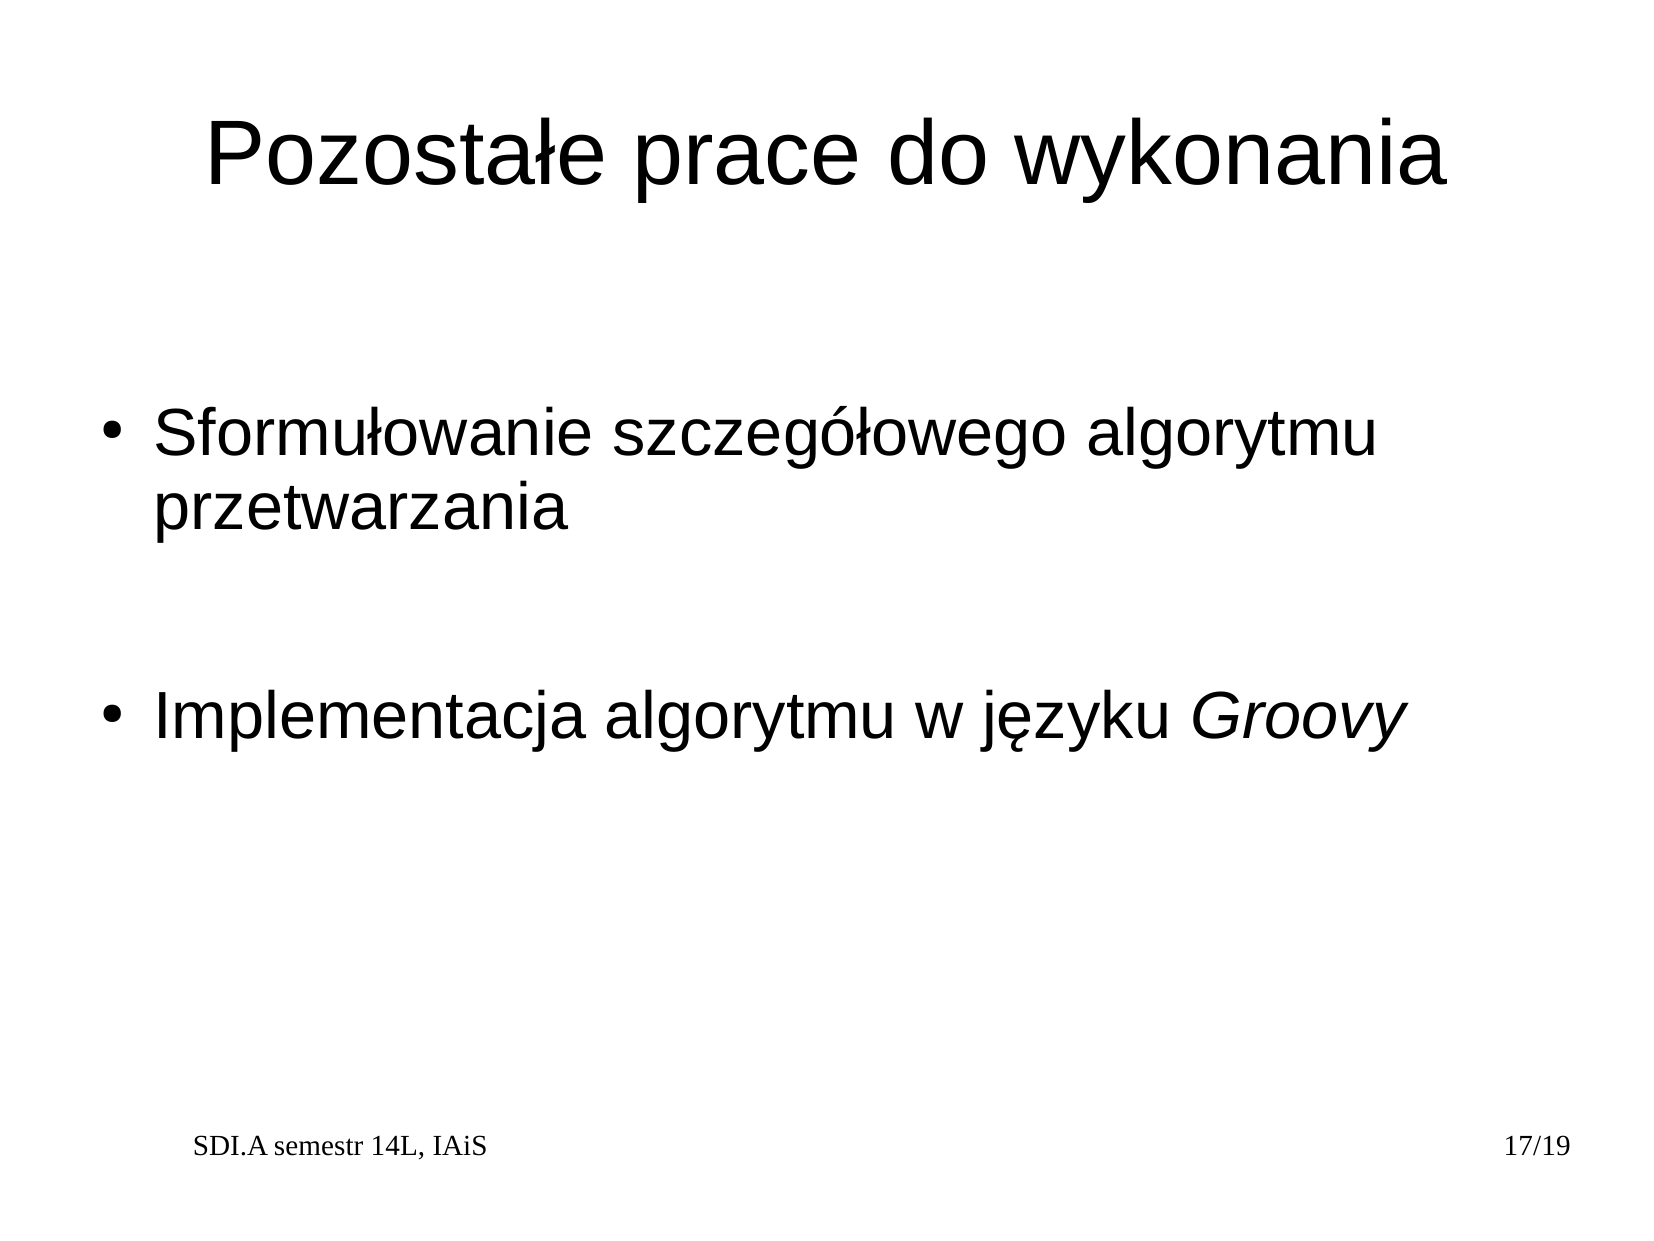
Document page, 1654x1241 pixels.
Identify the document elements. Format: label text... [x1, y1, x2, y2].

title Pozostałe prace do wykonania [82, 49, 1571, 257]
list Sformułowanie szczegółowego algorytmu przetwarzania Implementacja algorytmu w języku Groovy [82, 290, 1571, 1109]
